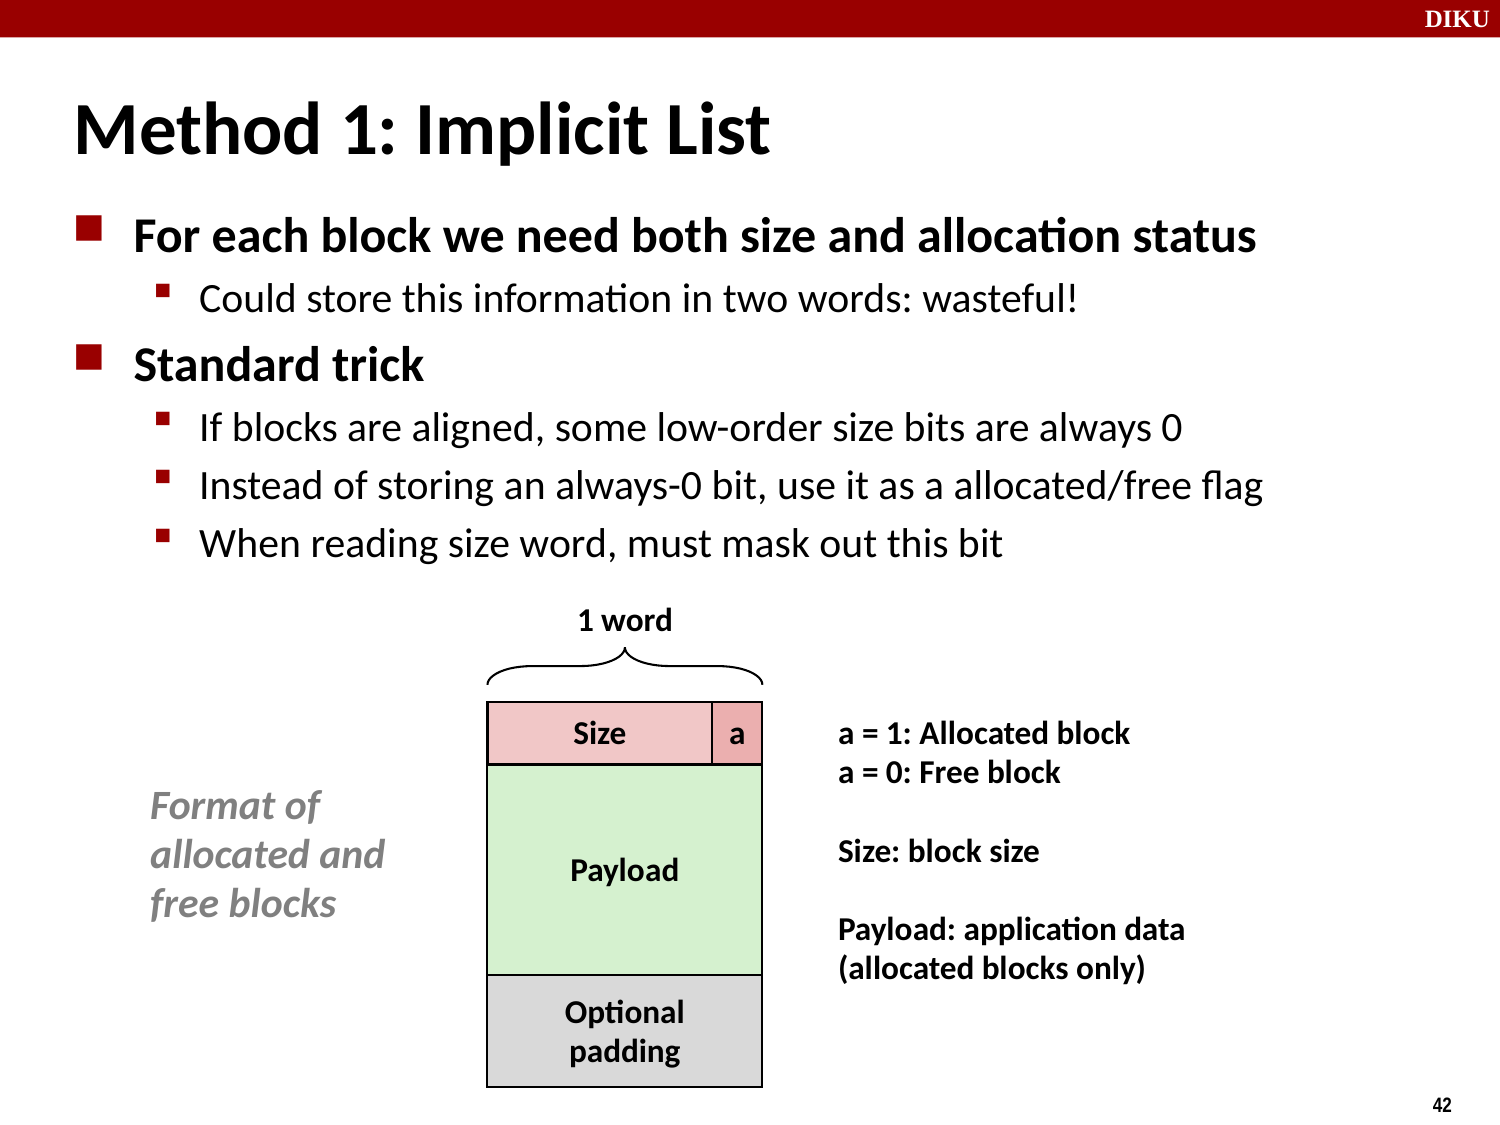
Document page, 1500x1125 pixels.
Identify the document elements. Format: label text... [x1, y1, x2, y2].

text_box For each block we need both size and allocation status Could store this information in two words: wasteful! Standard trick If blocks are aligned, some low-order size bits are always 0 Instead of storing an always-0 bit, use it as a allocated/free flag When reading size word, must mask out this bit [62, 195, 1417, 550]
text_box Optional padding [487, 974, 763, 1088]
text_box 1 word [562, 592, 688, 648]
text_box Payload [487, 764, 763, 974]
text_box Method 1: Implicit List [58, 77, 1141, 172]
text_box a = 1: Allocated block a = 0: Free block Size: block size Payload: application data (allocated blocks only) [823, 705, 1202, 1035]
text_box Size [487, 702, 712, 764]
text_box Format of allocated and free blocks [135, 772, 401, 936]
text_box a [712, 702, 763, 765]
